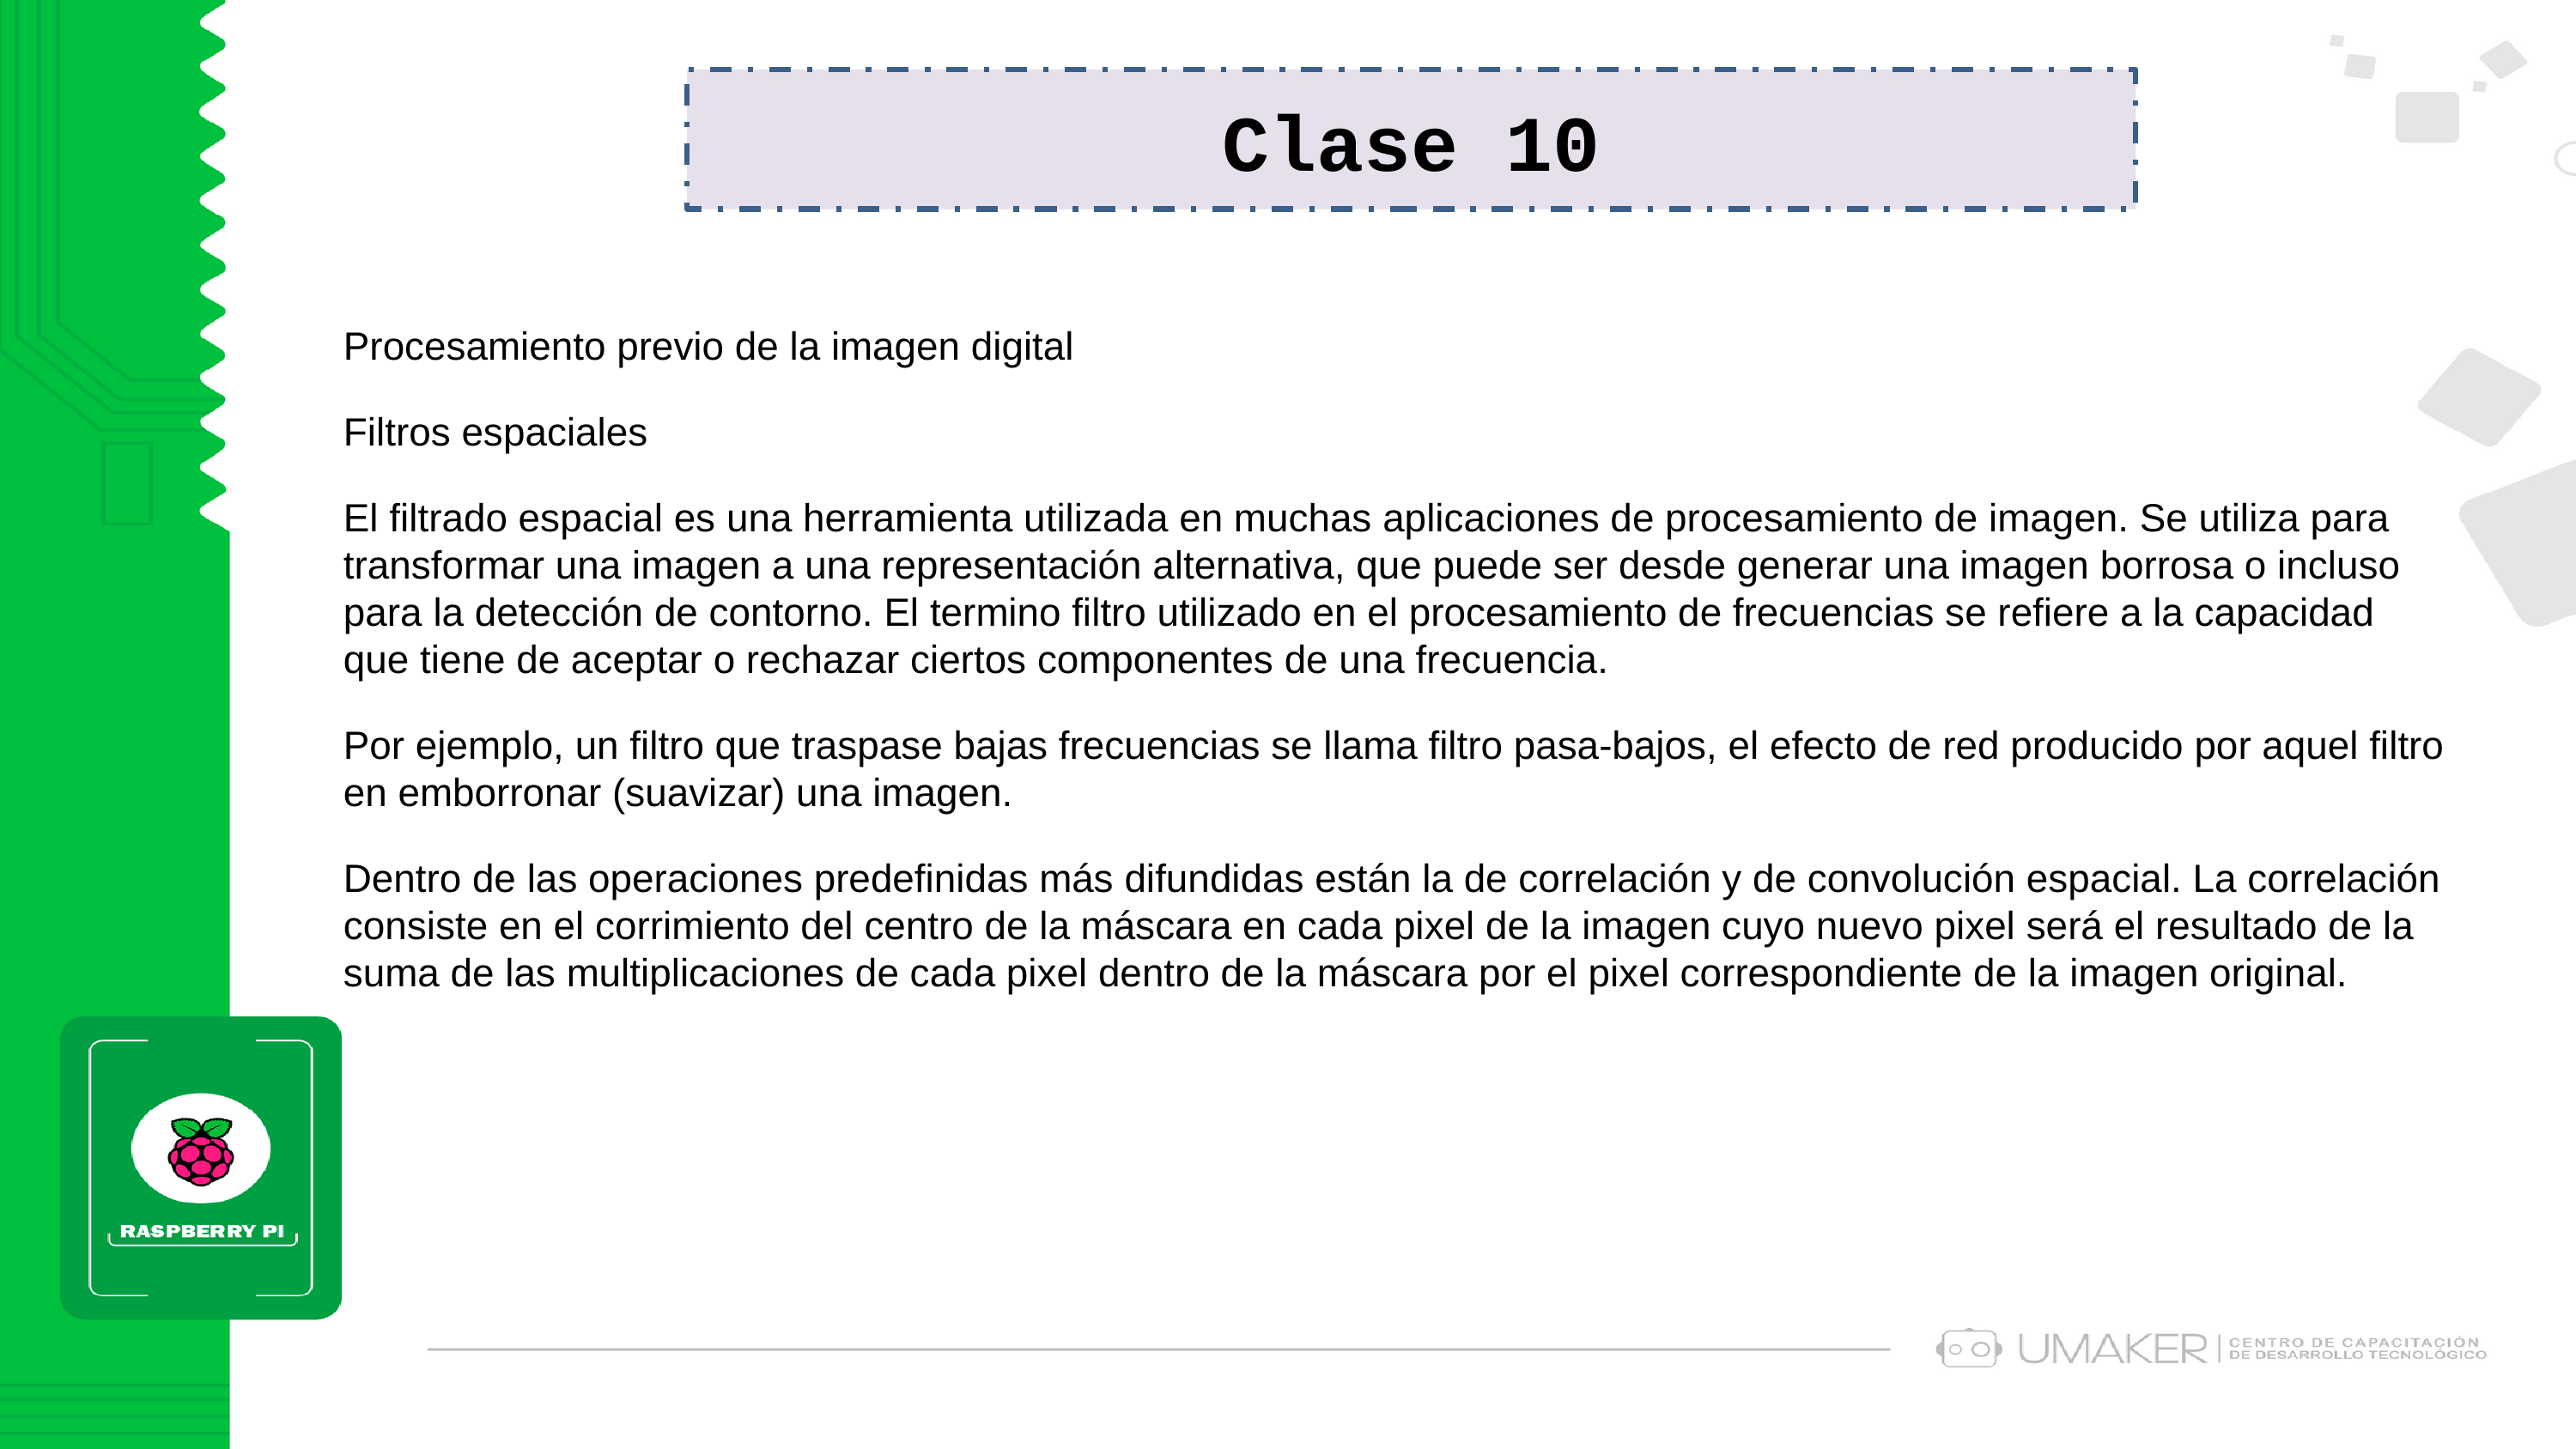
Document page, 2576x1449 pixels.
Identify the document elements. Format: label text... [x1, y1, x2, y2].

text_box Procesamiento previo de la imagen digital Filtros espaciales El filtrado espacial es una herramienta utilizada en muchas aplicaciones de procesamiento de imagen. Se utiliza para transformar una imagen a una representación alternativa, que puede ser desde generar una imagen borrosa o incluso para la detección de contorno. El termino filtro utilizado en el procesamiento de frecuencias se refiere a la capacidad que tiene de aceptar o rechazar ciertos componentes de una frecuencia. Por ejemplo, un filtro que traspase bajas frecuencias se llama filtro pasa-bajos, el efecto de red producido por aquel filtro en emborronar (suavizar) una imagen. Dentro de las operaciones predefinidas más difundidas están la de correlación y de convolución espacial. La correlación consiste en el corrimiento del centro de la máscara en cada pixel de la imagen cuyo nuevo pixel será el resultado de la suma de las multiplicaciones de cada pixel dentro de la máscara por el pixel correspondiente de la imagen original. [331, 314, 2465, 1207]
text_box Clase 10 [687, 70, 2136, 209]
picture [0, 0, 2576, 1449]
